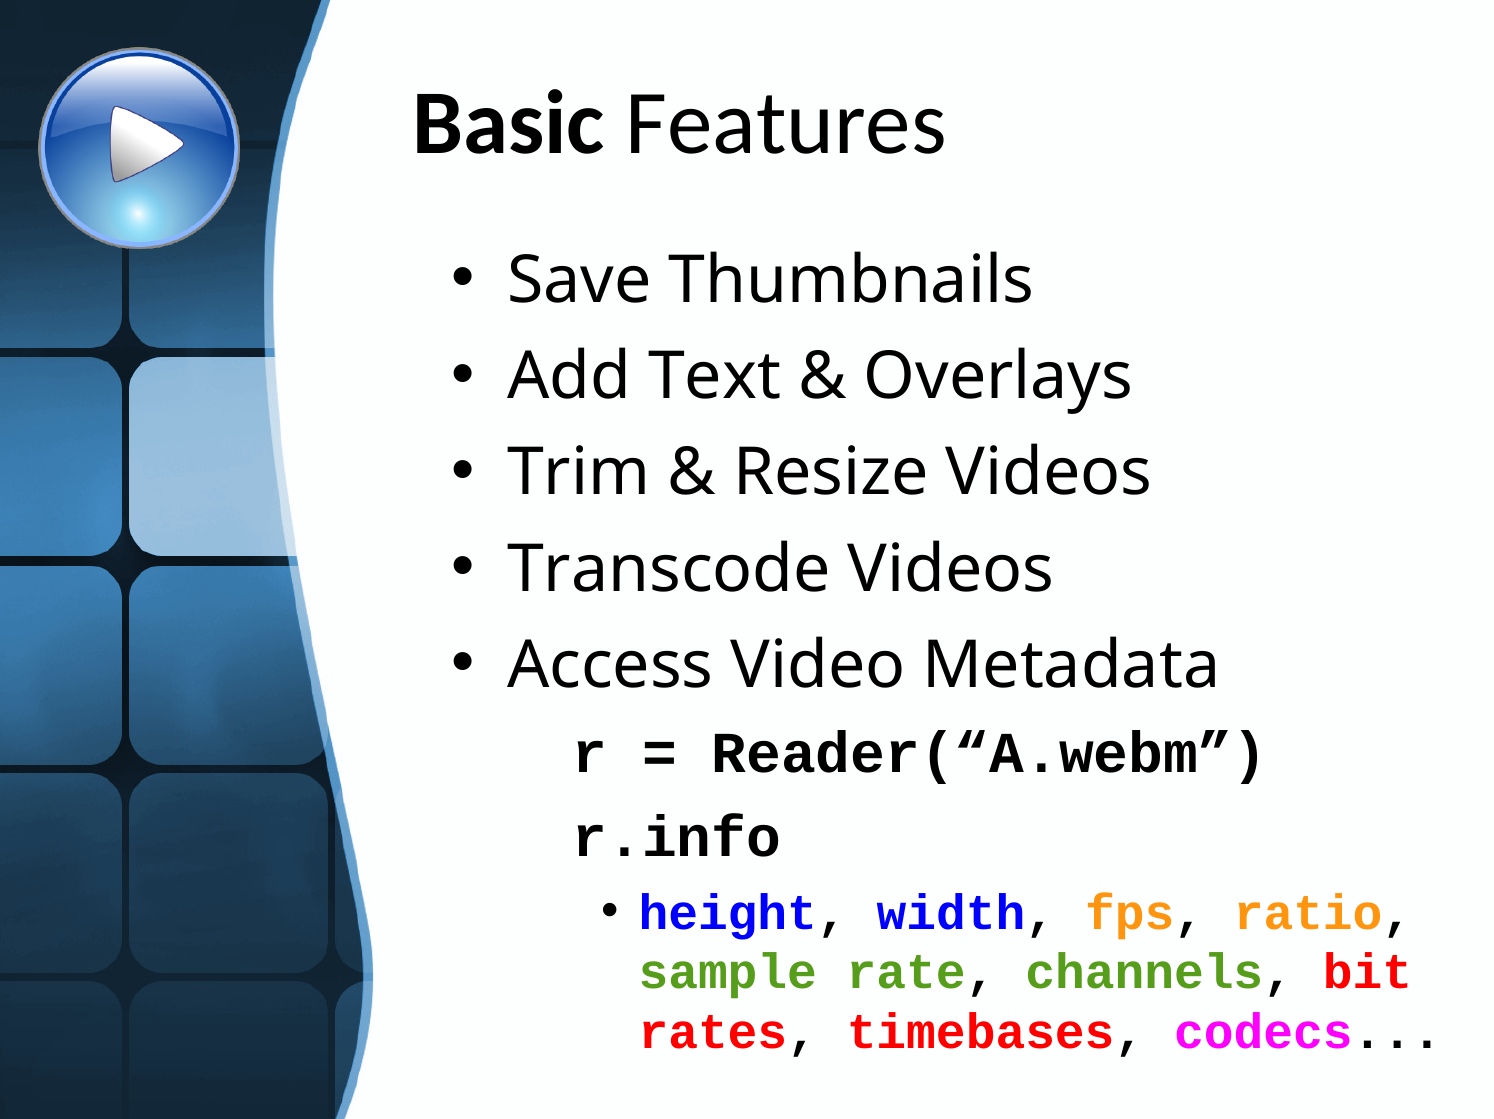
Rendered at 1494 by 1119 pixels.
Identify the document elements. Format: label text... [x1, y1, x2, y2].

title Basic Features [397, 23, 1479, 211]
picture [0, 0, 1494, 1119]
list Save Thumbnails Add Text & Overlays Trim & Resize Videos Transcode Videos Access Video Metadata r = Reader(“A.webm”) r.info height, width, fps, ratio, sample rate, channels, bit rates, timebases, codecs... [436, 228, 1491, 1078]
